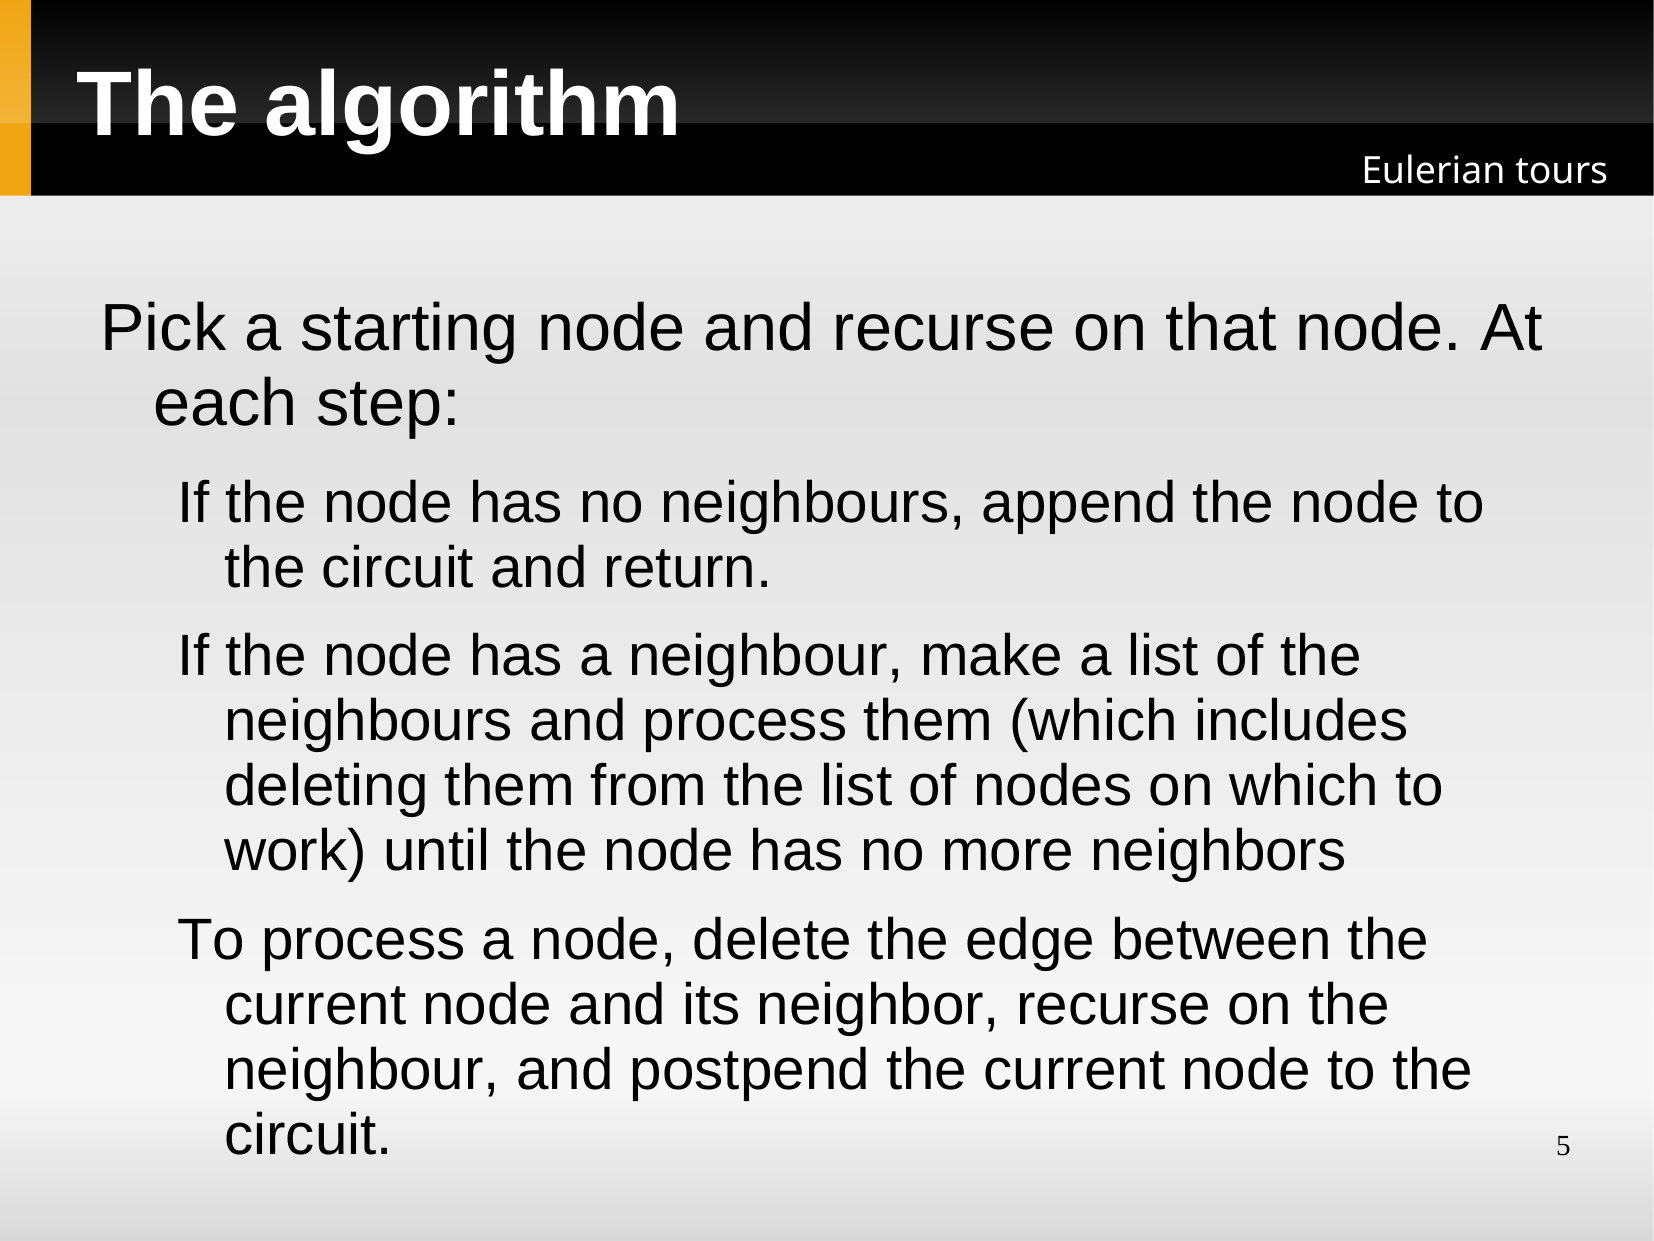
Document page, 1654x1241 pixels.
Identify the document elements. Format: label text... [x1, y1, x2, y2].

picture [0, 0, 1654, 1241]
list Pick a starting node and recurse on that node. At each step: If the node has no neighbours, append the node to the circuit and return. If the node has a neighbour, make a list of the neighbours and process them (which includes deleting them from the list of nodes on which to work) until the node has no more neighbors To process a node, delete the edge between the current node and its neighbor, recurse on the neighbour, and postpend the current node to the circuit. [82, 290, 1571, 1167]
title The algorithm [76, 7, 1565, 200]
